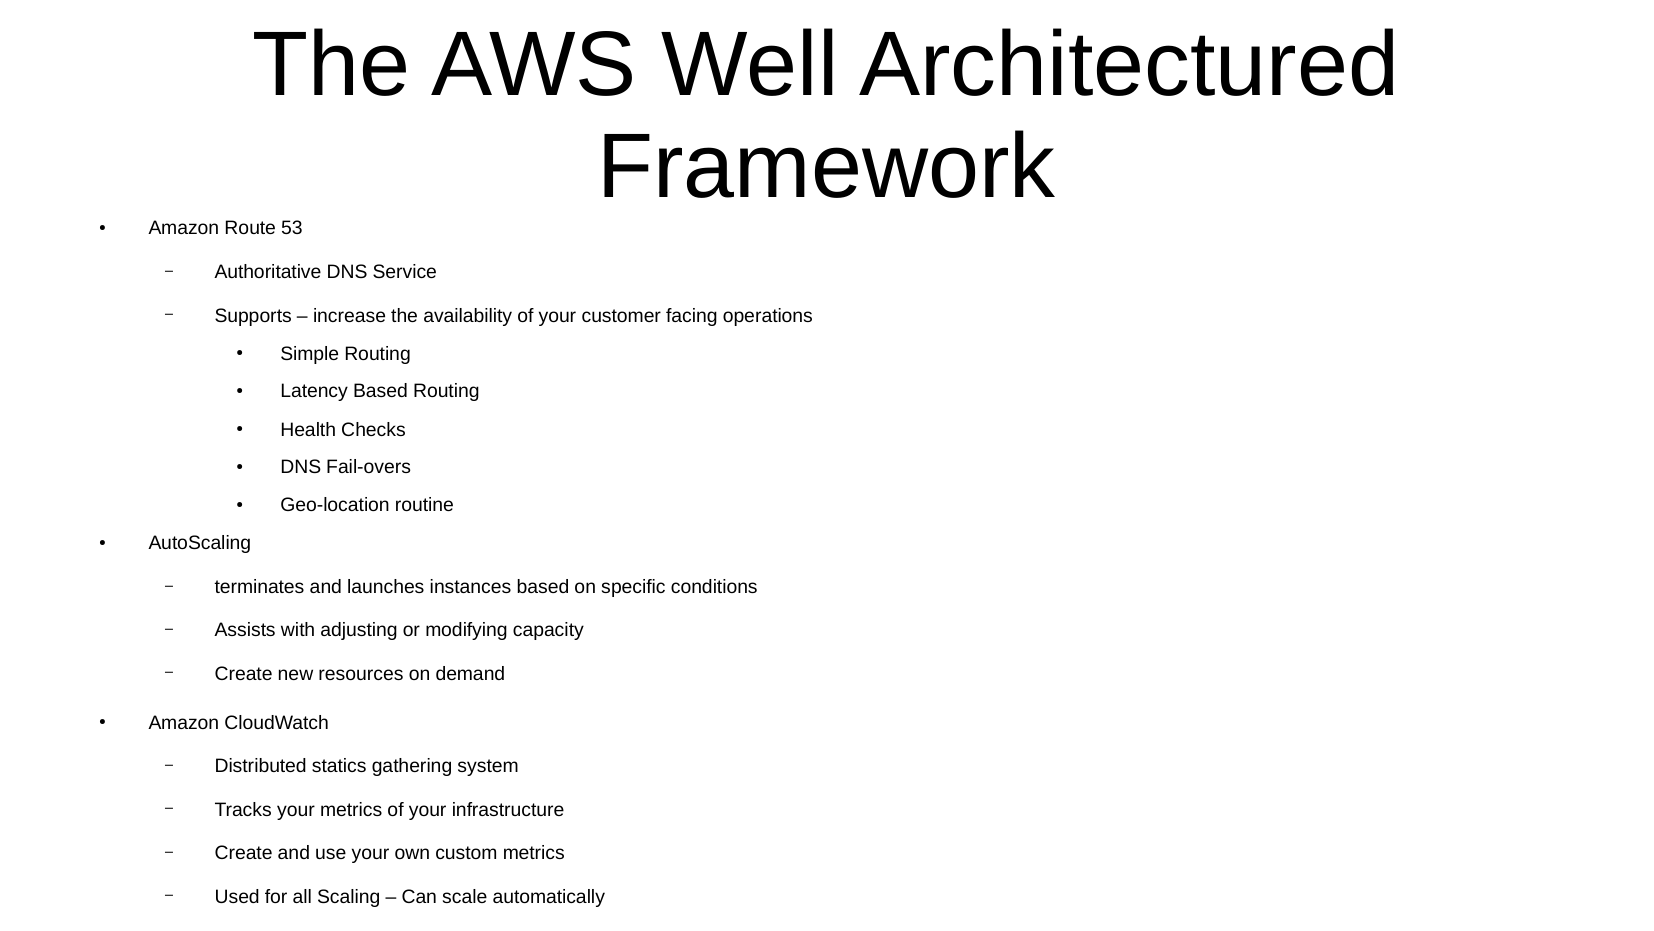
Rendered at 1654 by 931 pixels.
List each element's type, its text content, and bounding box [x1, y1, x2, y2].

title The AWS Well Architectured Framework [82, 12, 1571, 217]
list Amazon Route 53 Authoritative DNS Service Supports – increase the availability of your customer facing operations Simple Routing Latency Based Routing Health Checks DNS Fail-overs Geo-location routine AutoScaling terminates and launches instances based on specific conditions Assists with adjusting or modifying capacity Create new resources on demand Amazon CloudWatch Distributed statics gathering system Tracks your metrics of your infrastructure Create and use your own custom metrics Used for all Scaling – Can scale automatically [82, 217, 1621, 916]
